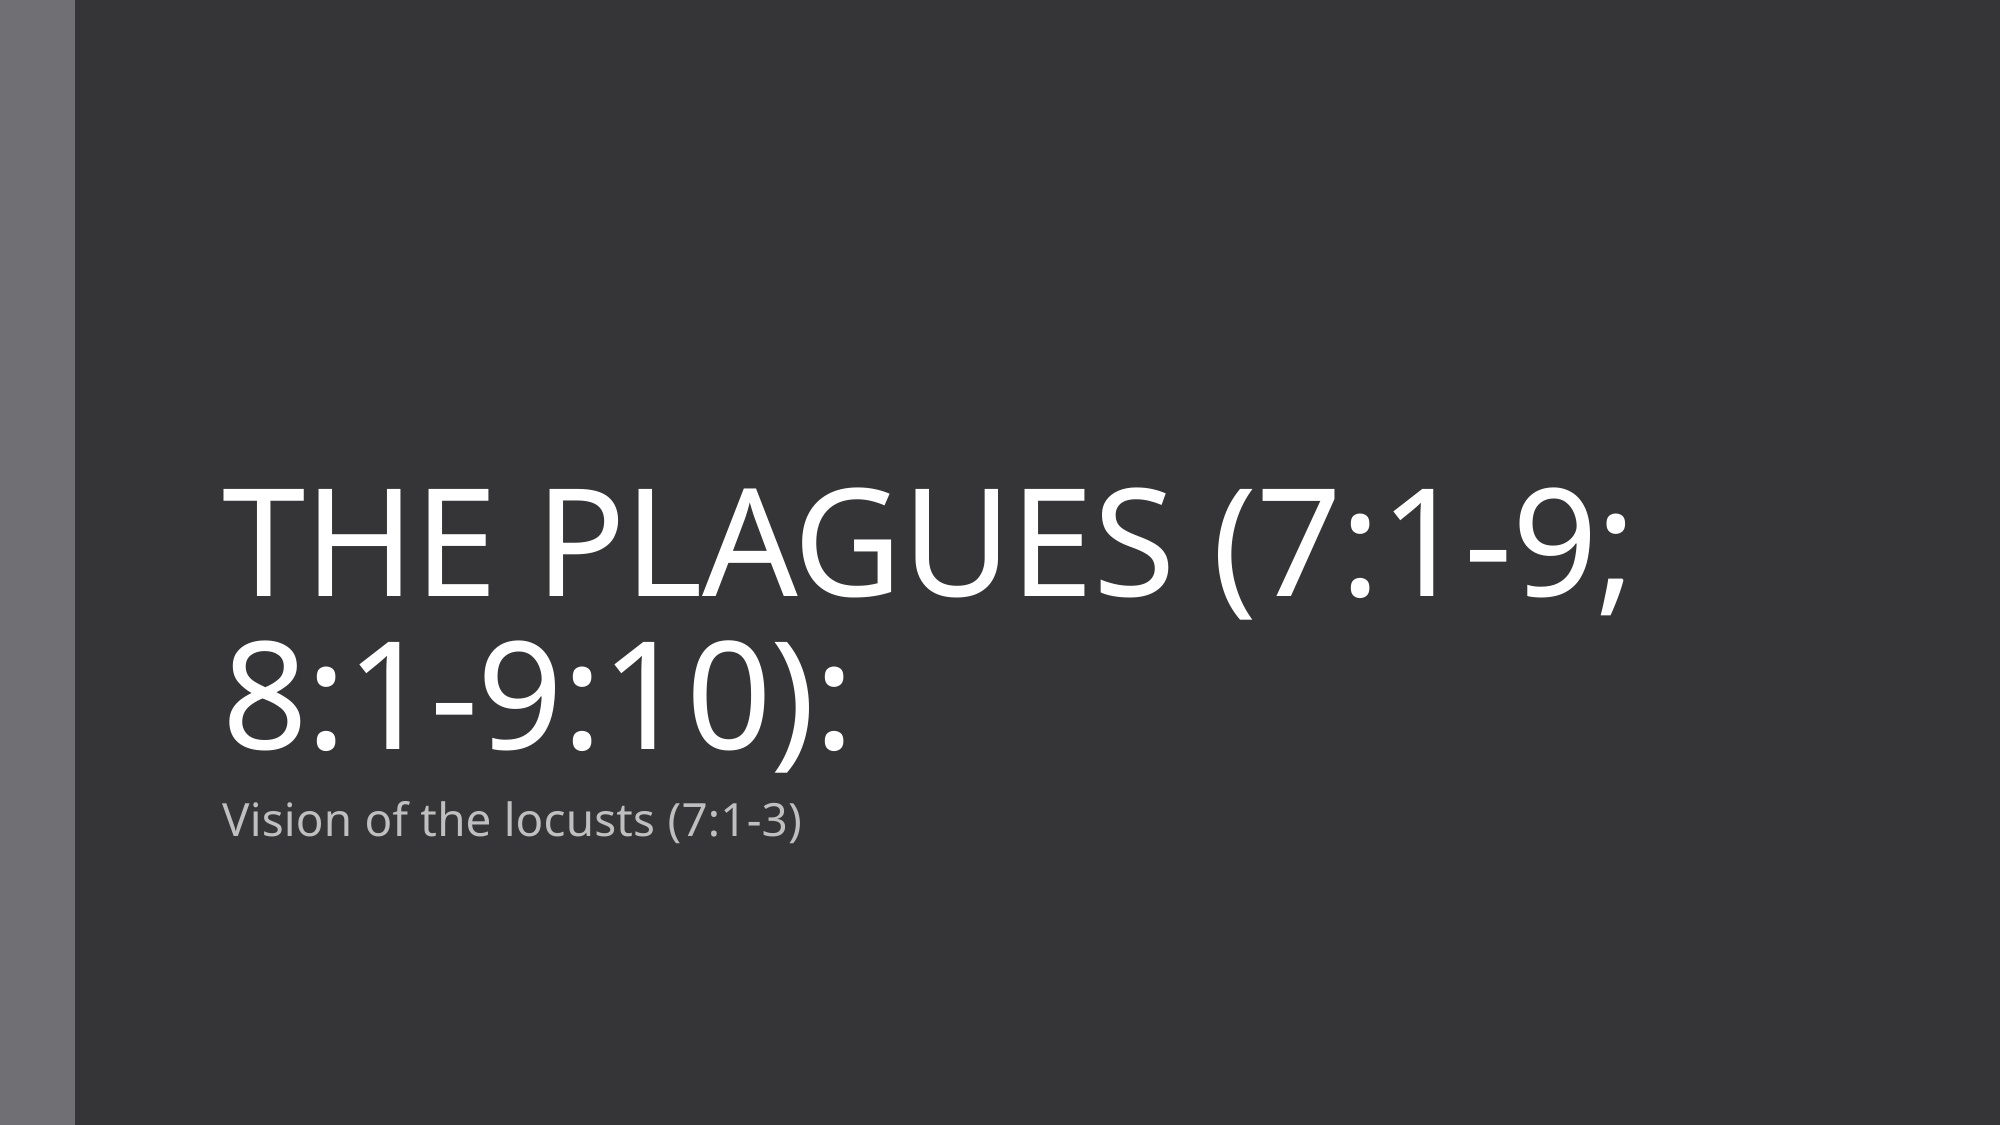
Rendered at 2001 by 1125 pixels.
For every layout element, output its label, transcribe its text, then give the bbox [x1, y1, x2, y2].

subtitle Vision of the locusts (7:1-3) [206, 787, 1752, 1066]
title THE PLAGUES (7:1-9; 8:1-9:10): [206, 124, 1752, 787]
